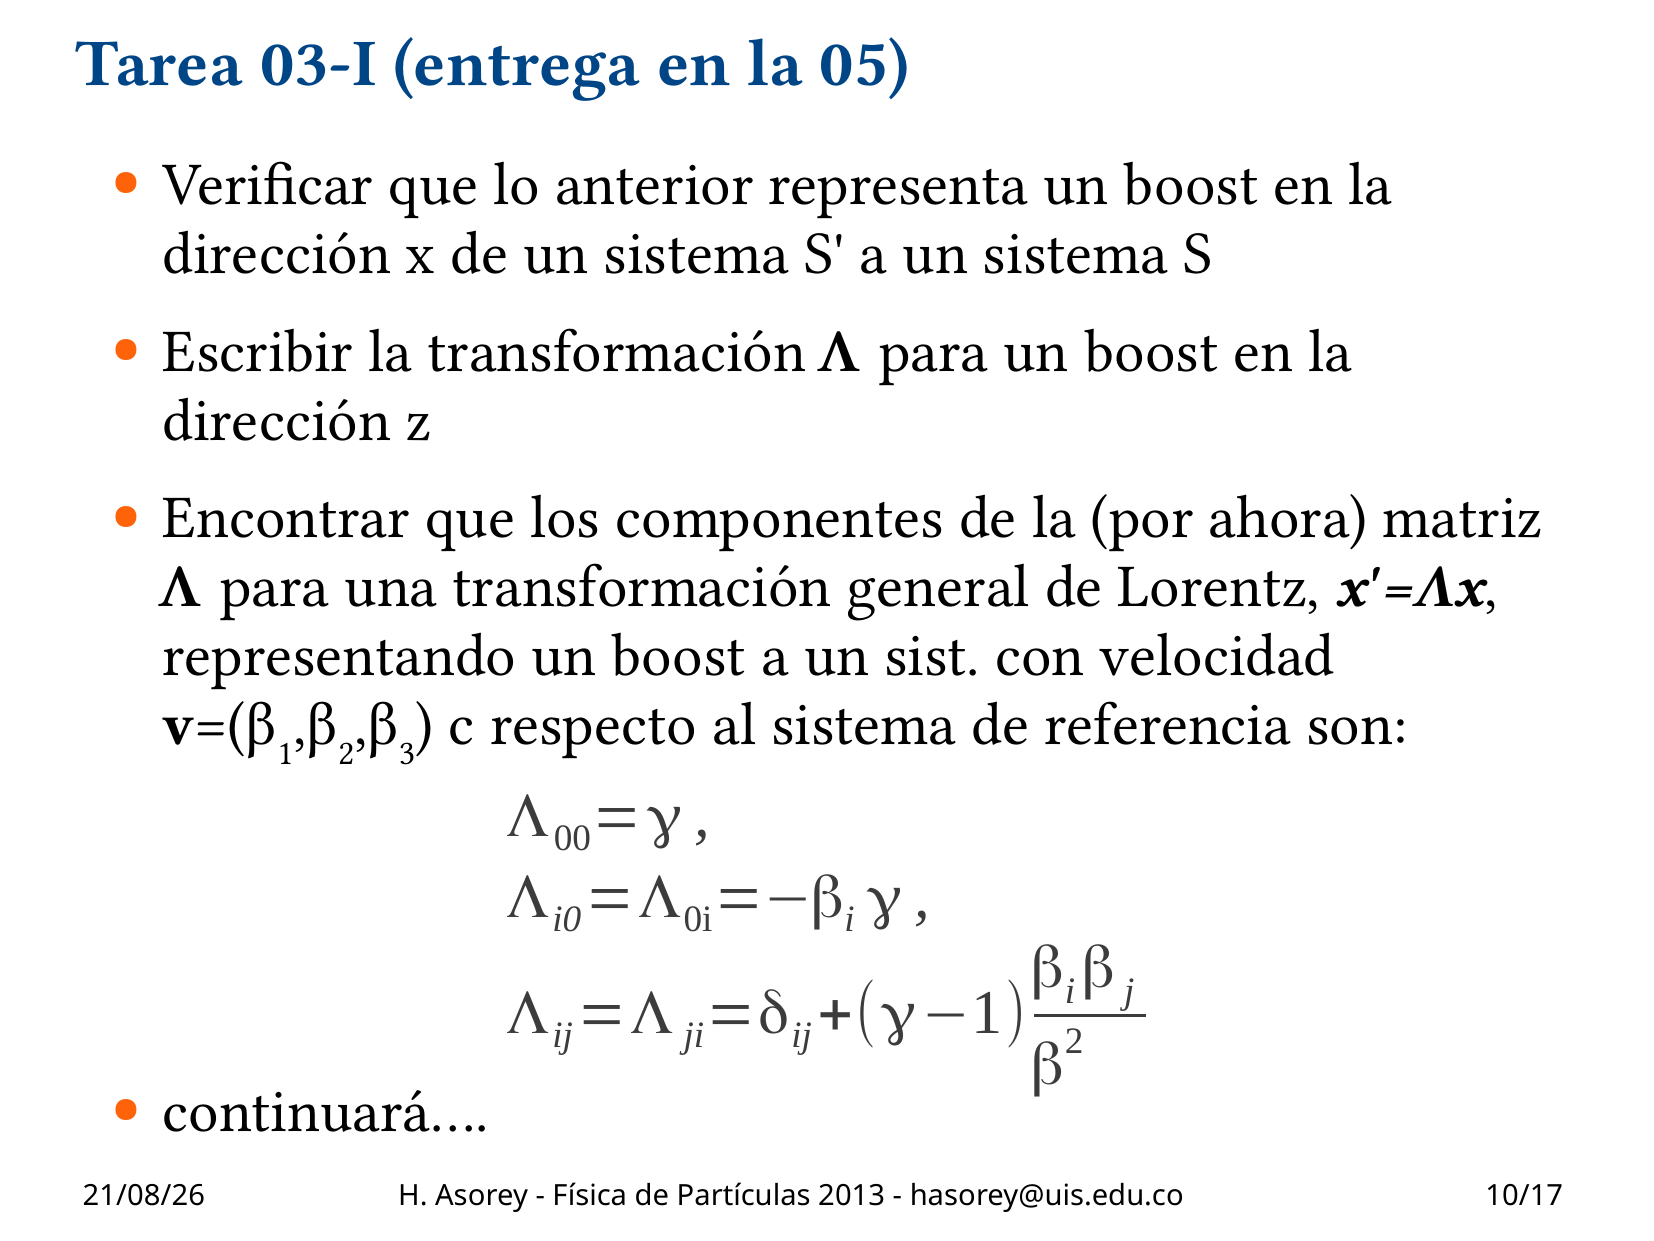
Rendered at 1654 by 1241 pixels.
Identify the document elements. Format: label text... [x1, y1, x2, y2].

chart [499, 780, 1156, 1100]
list Verificar que lo anterior representa un boost en la dirección x de un sistema S' a un sistema S Escribir la transformación Λ para un boost en la dirección z Encontrar que los componentes de la (por ahora) matriz Λ para una transformación general de Lorentz, x'=Λx, representando un boost a un sist. con velocidad v=(β1,β2,β3) c respecto al sistema de referencia son: continuará.... [82, 150, 1571, 1156]
title Tarea 03-I (entrega en la 05) [75, 13, 1564, 115]
